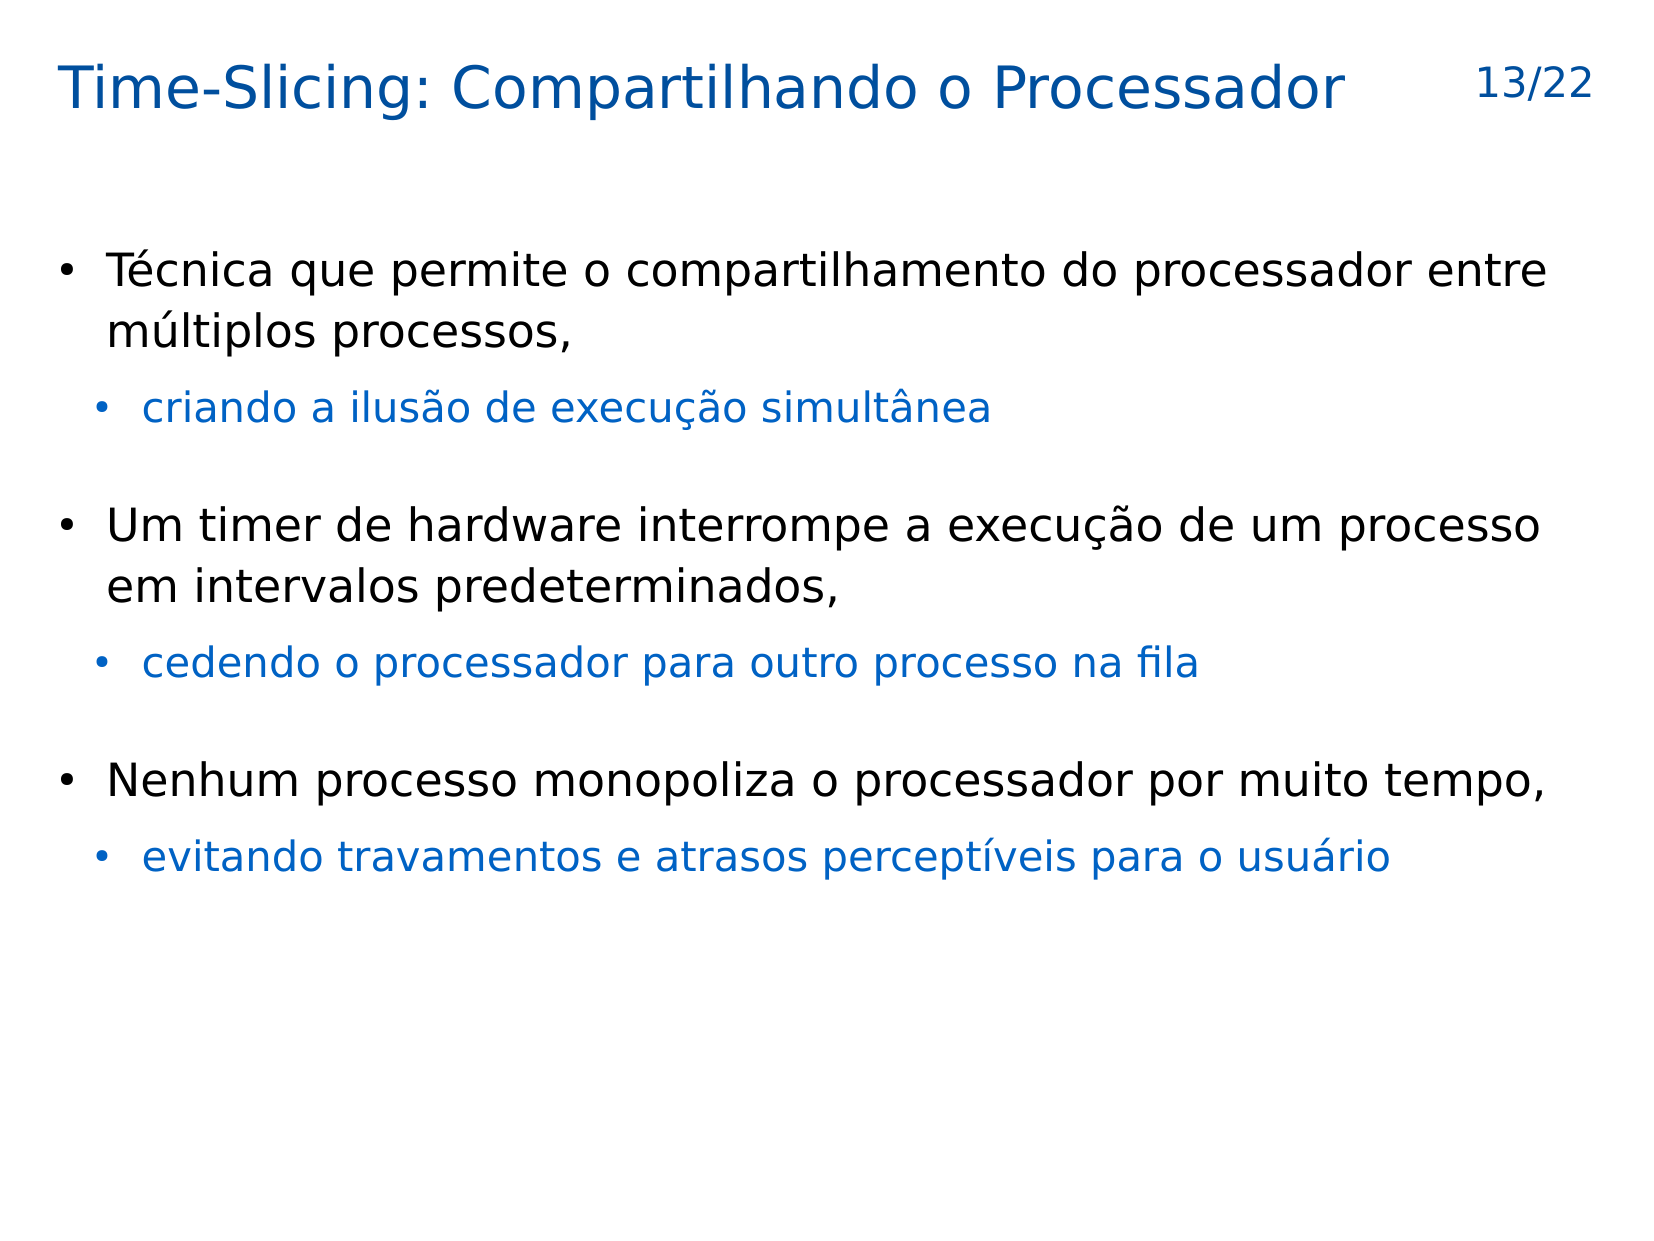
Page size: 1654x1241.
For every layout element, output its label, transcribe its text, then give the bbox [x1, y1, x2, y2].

list Técnica que permite o compartilhamento do processador entre múltiplos processos, criando a ilusão de execução simultânea Um timer de hardware interrompe a execução de um processo em intervalos predeterminados, cedendo o processador para outro processo na fila Nenhum processo monopoliza o processador por muito tempo, evitando travamentos e atrasos perceptíveis para o usuário [59, 236, 1595, 1182]
title Time-Slicing: Compartilhando o Processador [59, 29, 1625, 148]
